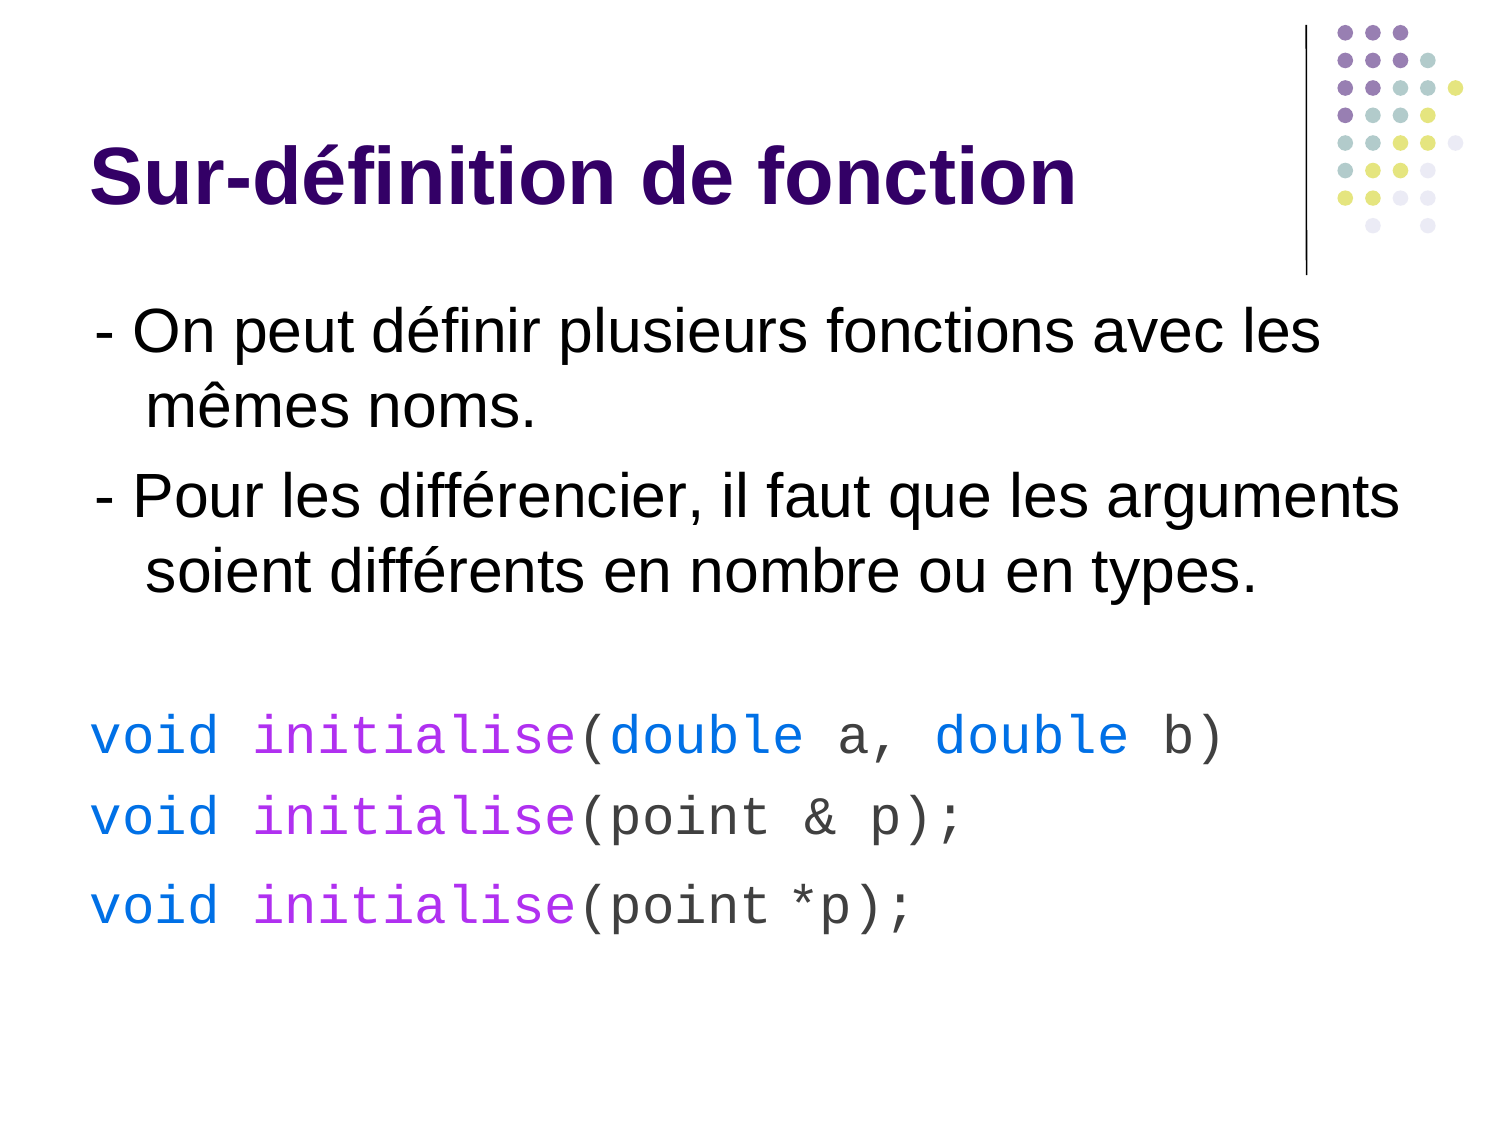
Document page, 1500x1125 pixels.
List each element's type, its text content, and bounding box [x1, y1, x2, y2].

title Sur-définition de fonction [75, 17, 1309, 229]
list - On peut définir plusieurs fonctions avec les mêmes noms. - Pour les différencier, il faut que les arguments soient différents en nombre ou en types. void initialise(double a, double b) void initialise(point & p); void initialise(point *p); [74, 281, 1421, 1003]
